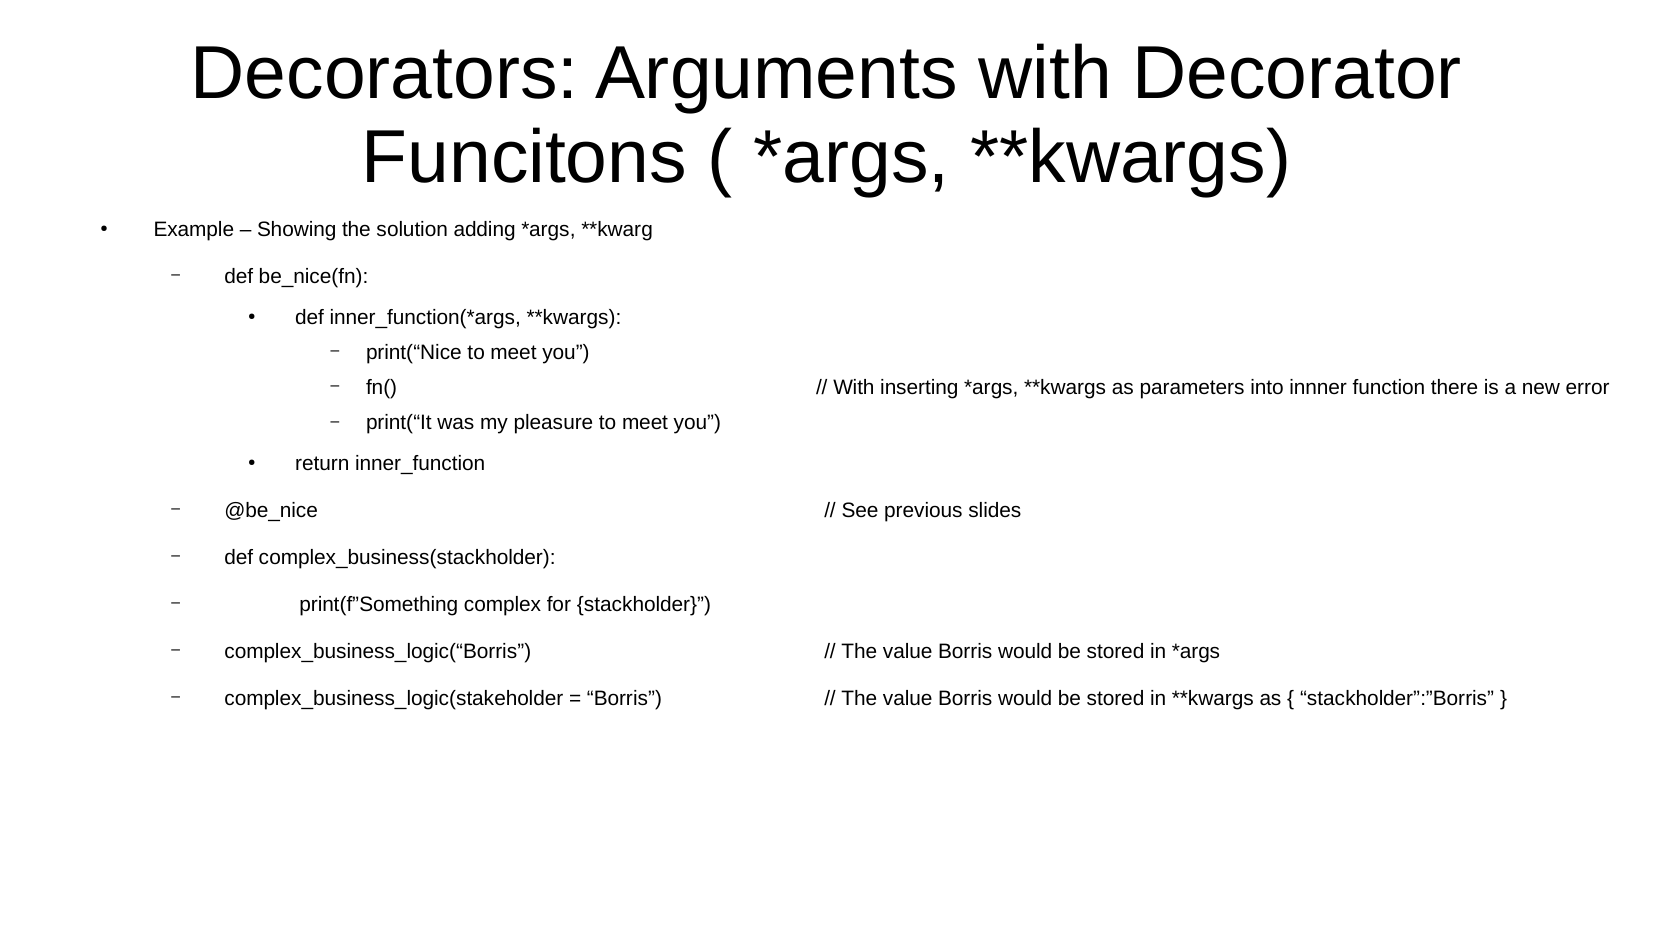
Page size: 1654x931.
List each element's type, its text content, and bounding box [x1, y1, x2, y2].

title Decorators: Arguments with Decorator Funcitons ( *args, **kwargs) [82, 30, 1571, 199]
list Example – Showing the solution adding *args, **kwarg def be_nice(fn): def inner_function(*args, **kwargs): print(“Nice to meet you”) fn() // With inserting *args, **kwargs as parameters into innner function there is a new error print(“It was my pleasure to meet you”) return inner_function @be_nice // See previous slides def complex_business(stackholder): print(f”Something complex for {stackholder}”) complex_business_logic(“Borris”) // The value Borris would be stored in *args complex_business_logic(stakeholder = “Borris”) // The value Borris would be stored in **kwargs as { “stackholder”:”Borris” } [82, 217, 1636, 916]
